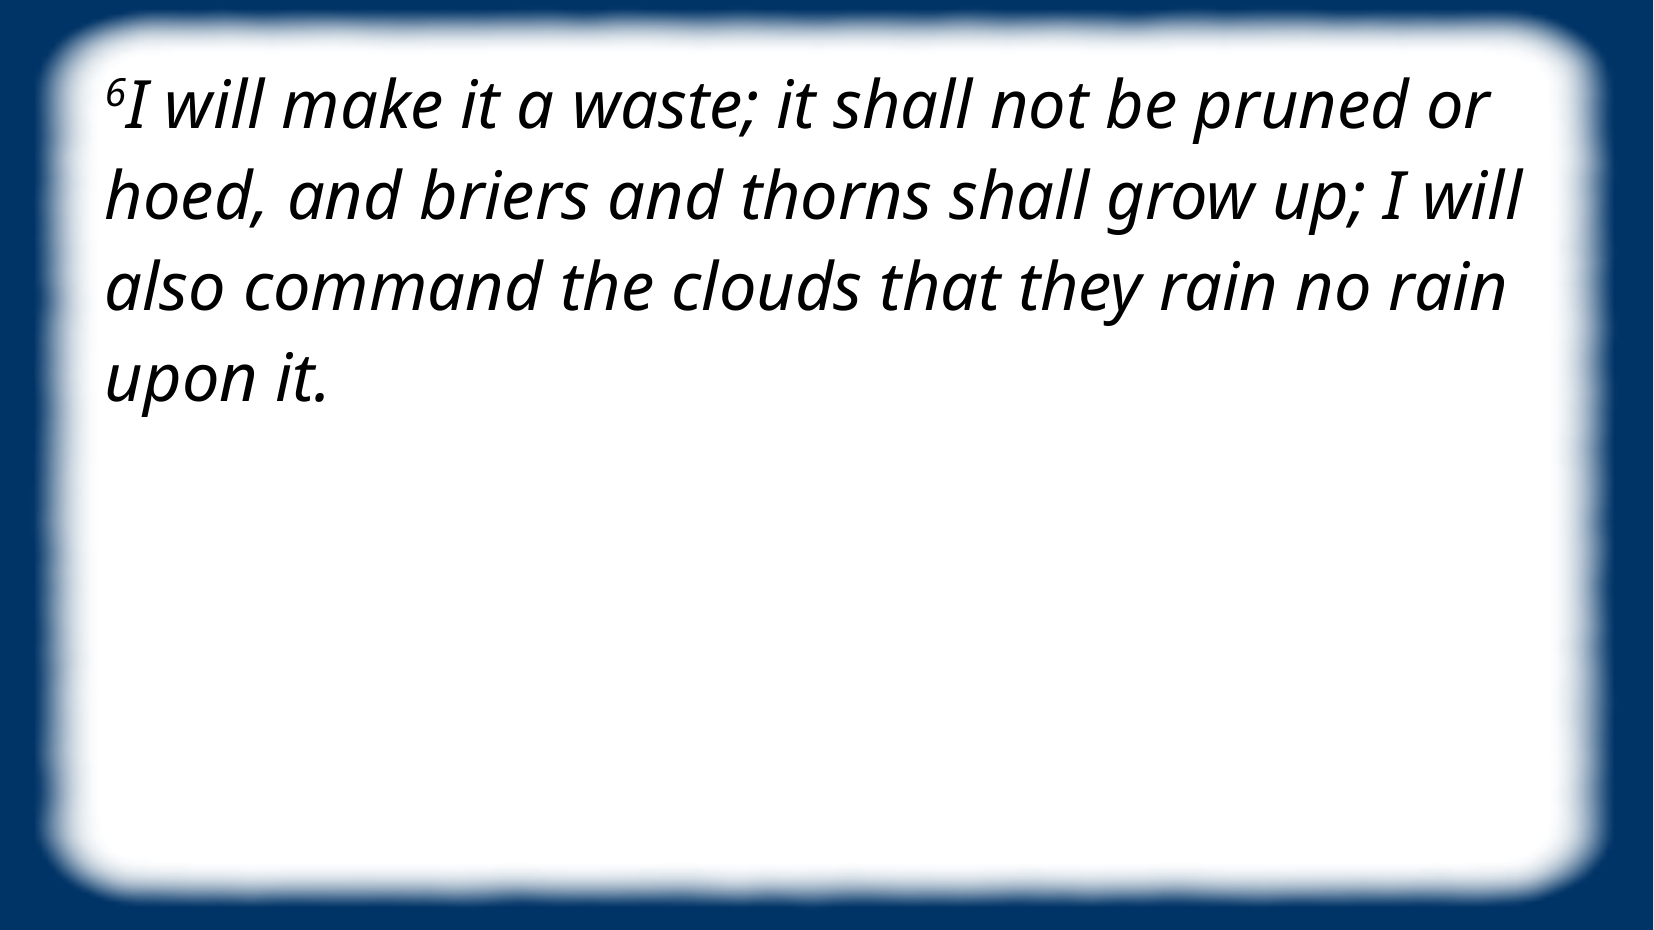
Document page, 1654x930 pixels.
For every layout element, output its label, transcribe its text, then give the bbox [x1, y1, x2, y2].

picture [0, 0, 1654, 930]
text_box 6I will make it a waste; it shall not be pruned or hoed, and briers and thorns shall grow up; I will also command the clouds that they rain no rain upon it. [89, 50, 1561, 420]
